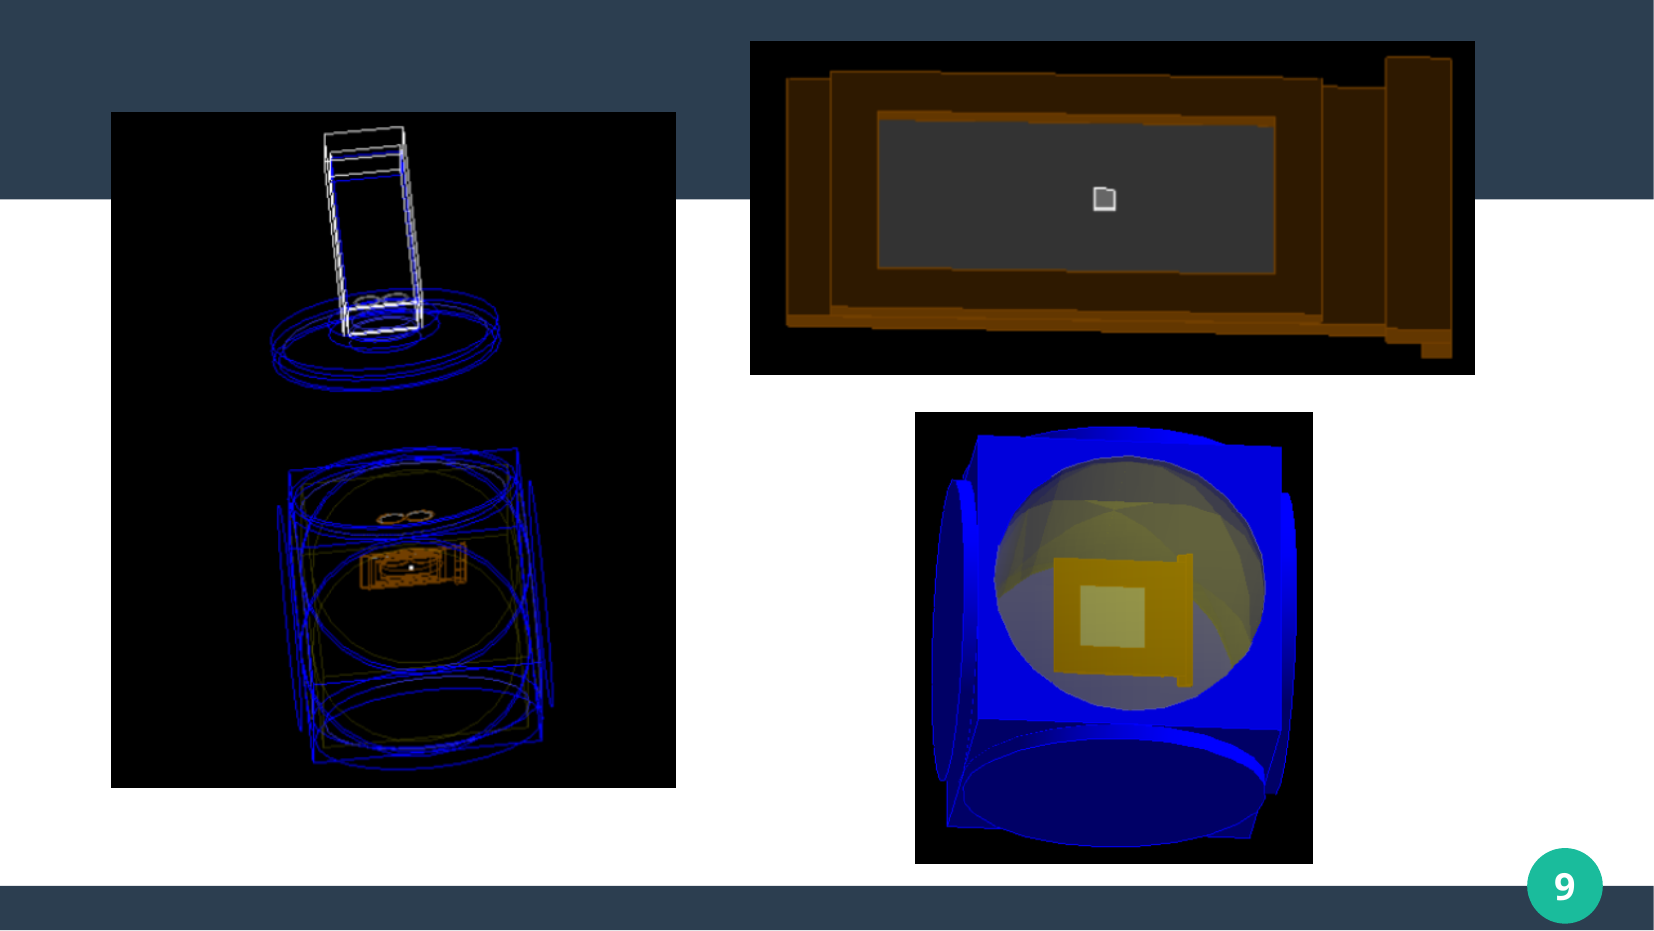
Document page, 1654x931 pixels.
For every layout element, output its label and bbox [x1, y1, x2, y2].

picture [750, 41, 1475, 376]
picture [915, 412, 1313, 864]
picture [111, 112, 676, 788]
